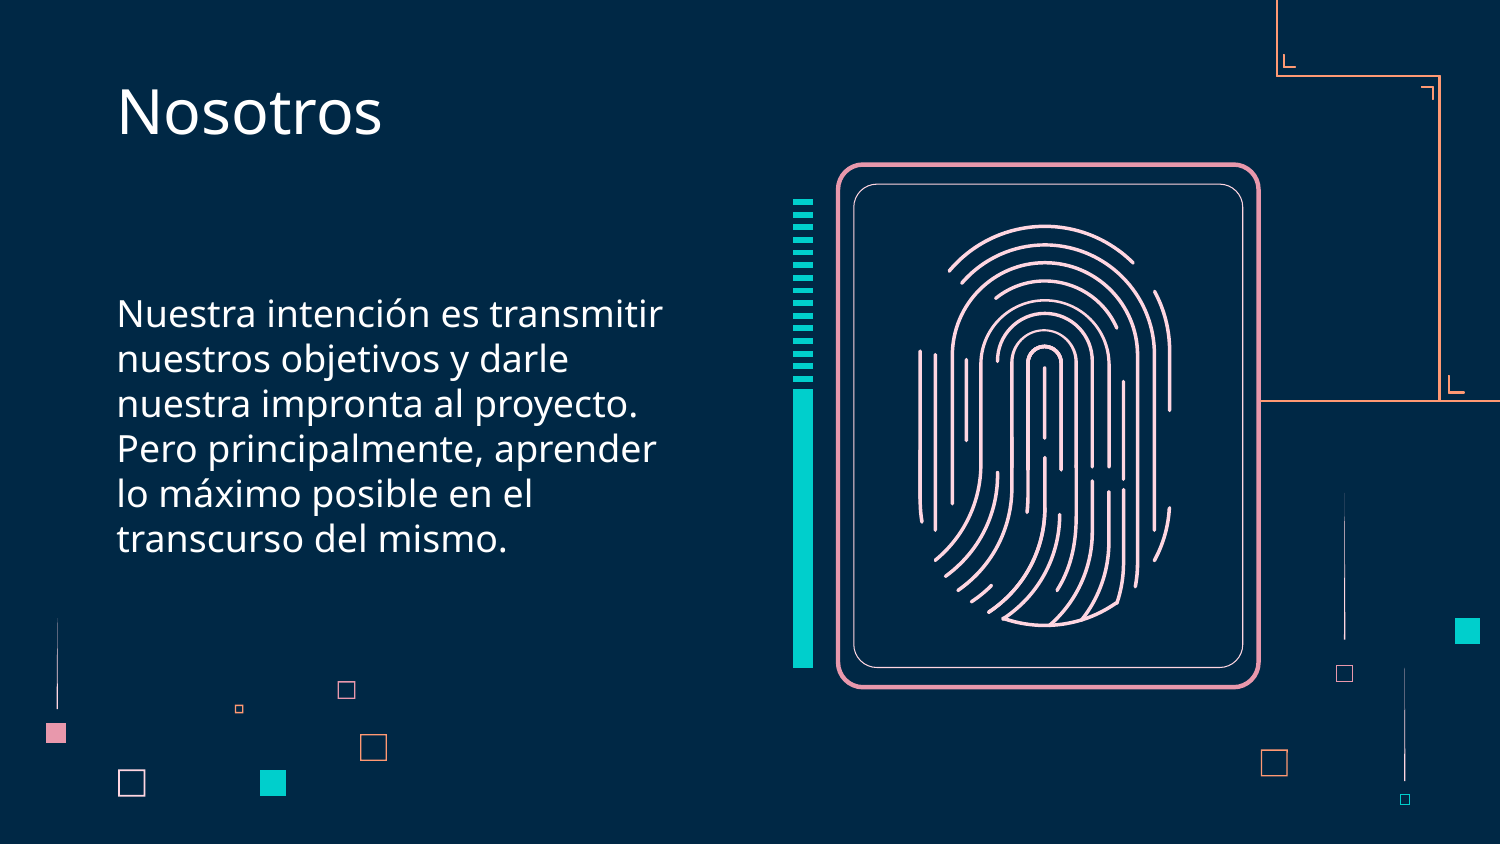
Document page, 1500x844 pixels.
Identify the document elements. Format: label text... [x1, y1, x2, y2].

text_box [793, 389, 813, 668]
text_box [793, 237, 813, 243]
text_box [793, 212, 813, 218]
title Nosotros [101, 67, 543, 163]
list Nuestra intención es transmitir nuestros objetivos y darle nuestra impronta al proyecto. Pero principalmente, aprender lo máximo posible en el transcurso del mismo. [101, 275, 682, 619]
text_box [793, 250, 813, 255]
text_box [1448, 375, 1465, 393]
text_box [793, 300, 813, 306]
text_box [793, 224, 813, 230]
text_box [793, 376, 813, 382]
text_box [793, 275, 813, 281]
text_box [835, 0, 1500, 690]
text_box [793, 313, 813, 319]
text_box [793, 351, 813, 357]
text_box [793, 199, 813, 205]
text_box [1421, 86, 1434, 100]
text_box [1283, 54, 1296, 68]
text_box [793, 262, 813, 268]
text_box [793, 338, 813, 344]
text_box [793, 325, 813, 331]
text_box [793, 288, 813, 293]
text_box [793, 363, 813, 369]
